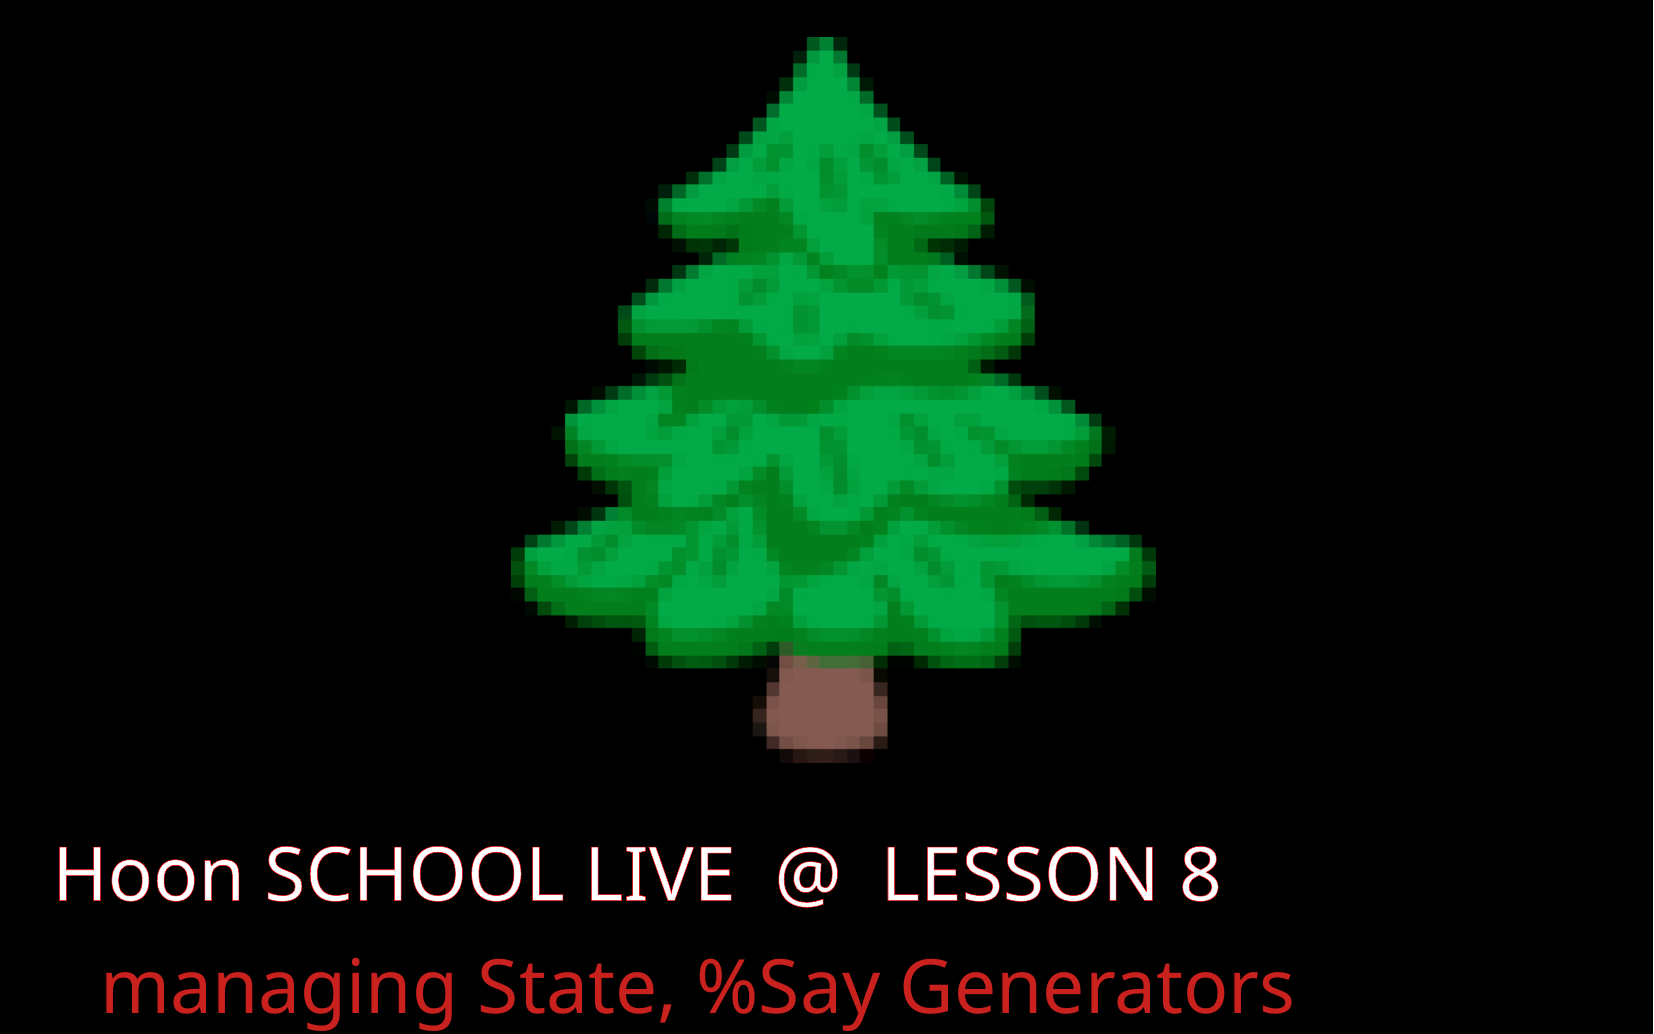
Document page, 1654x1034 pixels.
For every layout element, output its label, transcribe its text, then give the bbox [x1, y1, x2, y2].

text_box Hoon SCHOOL LIVE @ LESSON 8 [37, 812, 1613, 903]
text_box Amanaging State, %Say Generators [37, 926, 1653, 1017]
picture [511, 37, 1156, 763]
